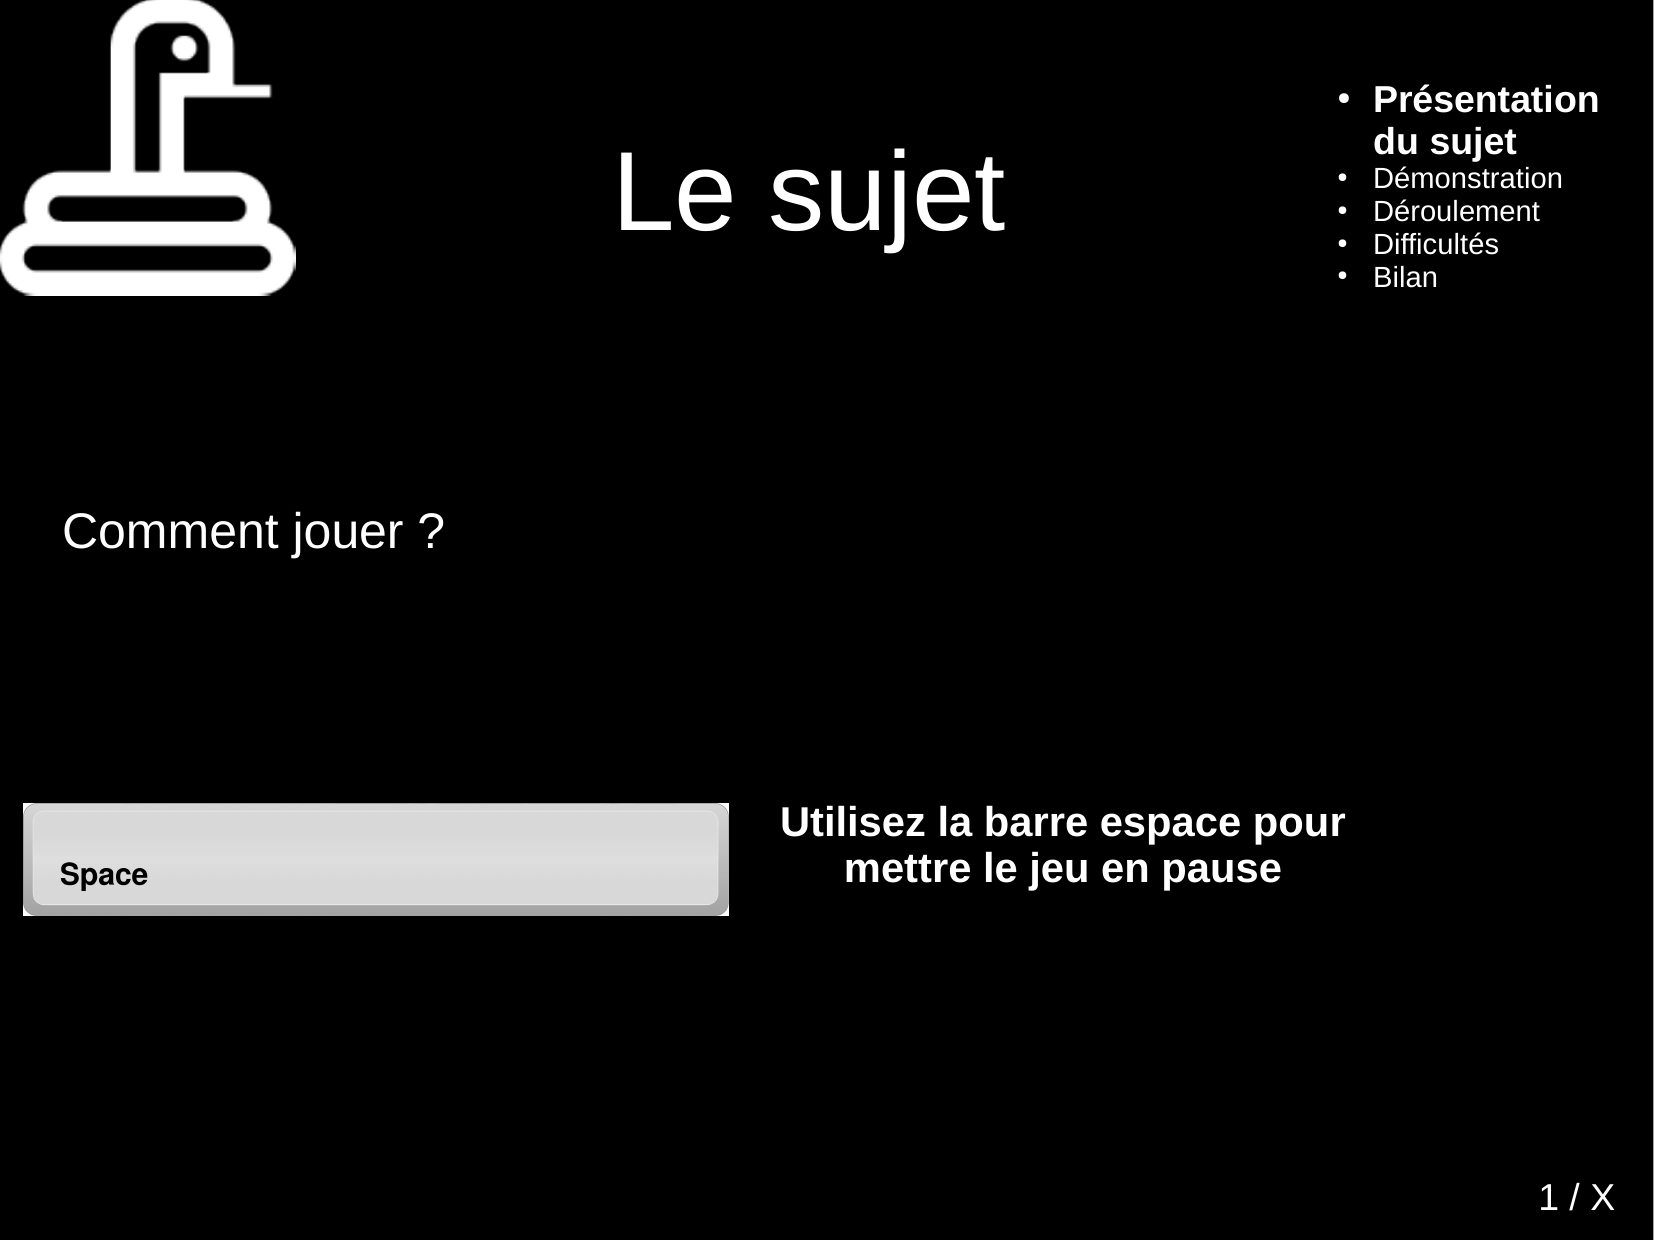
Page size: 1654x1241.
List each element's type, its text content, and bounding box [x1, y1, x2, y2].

text_box Présentation du sujet Démonstration Déroulement Difficultés Bilan [1322, 70, 1654, 301]
title Le sujet [296, 88, 1322, 296]
picture [0, 0, 296, 296]
text_box Utilisez la barre espace pour mettre le jeu en pause [732, 791, 1394, 934]
text_box Comment jouer ? [47, 496, 508, 623]
picture [23, 803, 729, 916]
text_box 1 / X [1523, 1169, 1654, 1241]
